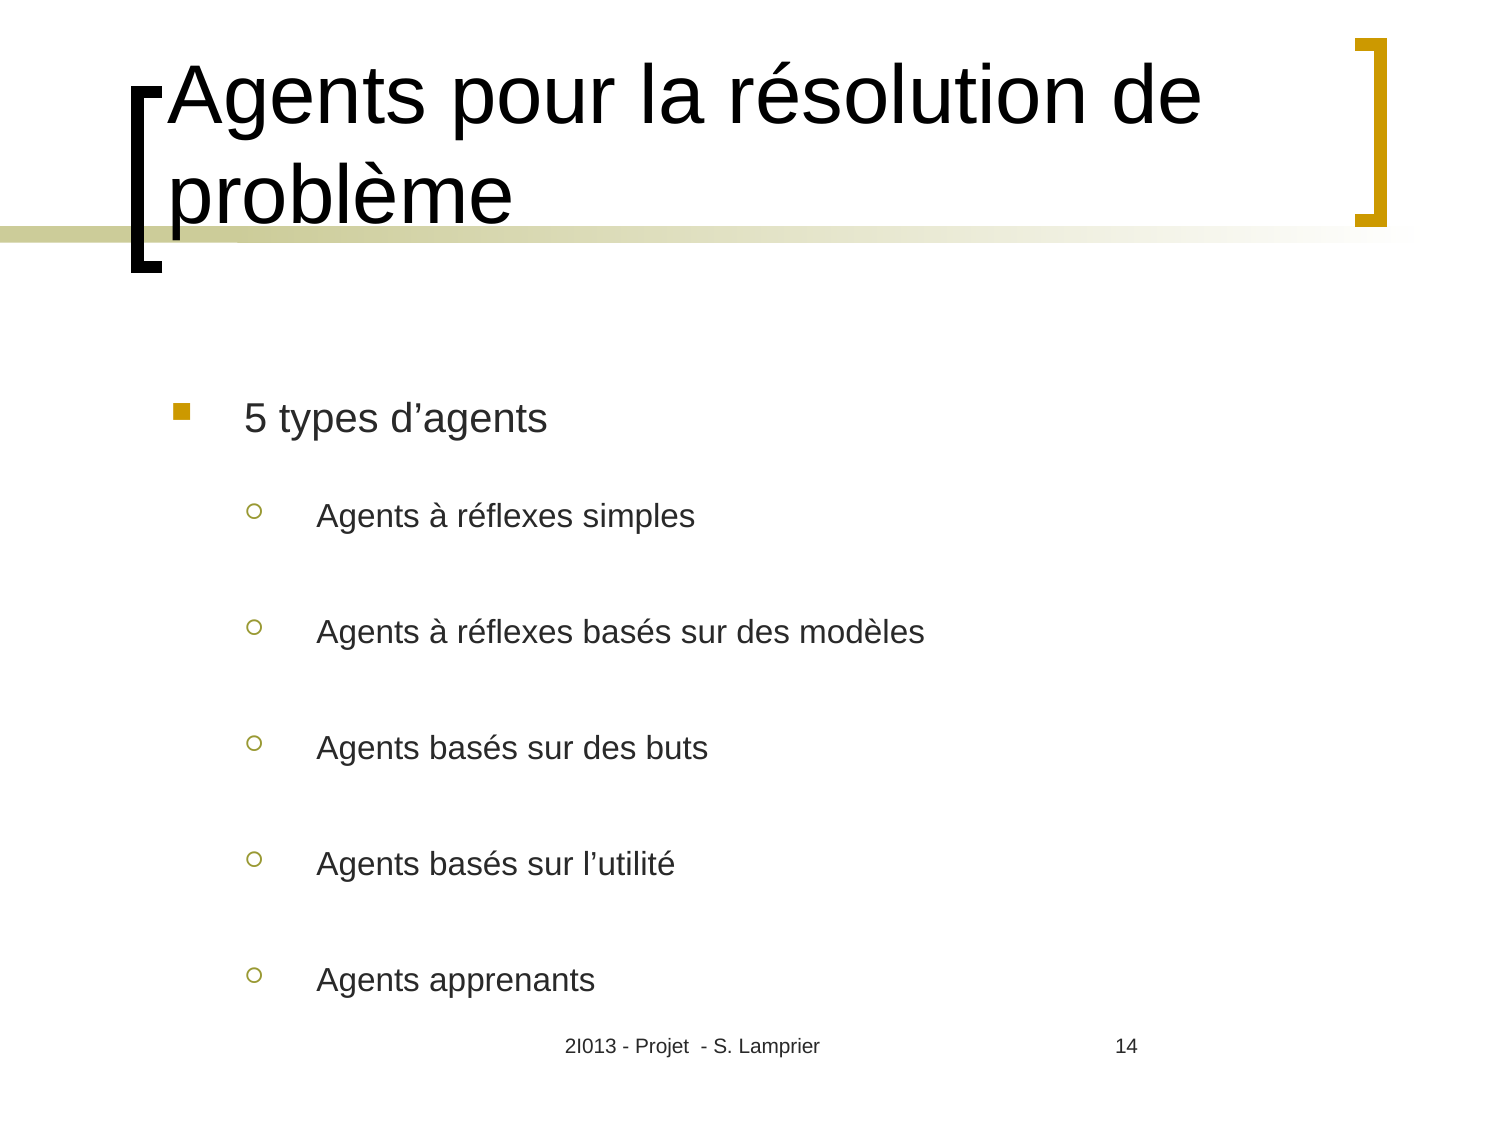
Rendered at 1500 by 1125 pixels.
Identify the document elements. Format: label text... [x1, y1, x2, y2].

footer 2I013 - Projet - S. Lamprier [549, 1025, 1025, 1100]
list 5 types d’agents Agents à réflexes simples Agents à réflexes basés sur des modèles Agents basés sur des buts Agents basés sur l’utilité Agents apprenants [155, 324, 1413, 1000]
title Agents pour la résolution de problème [152, 15, 1328, 248]
slide_number <numéro> [1100, 1025, 1413, 1100]
